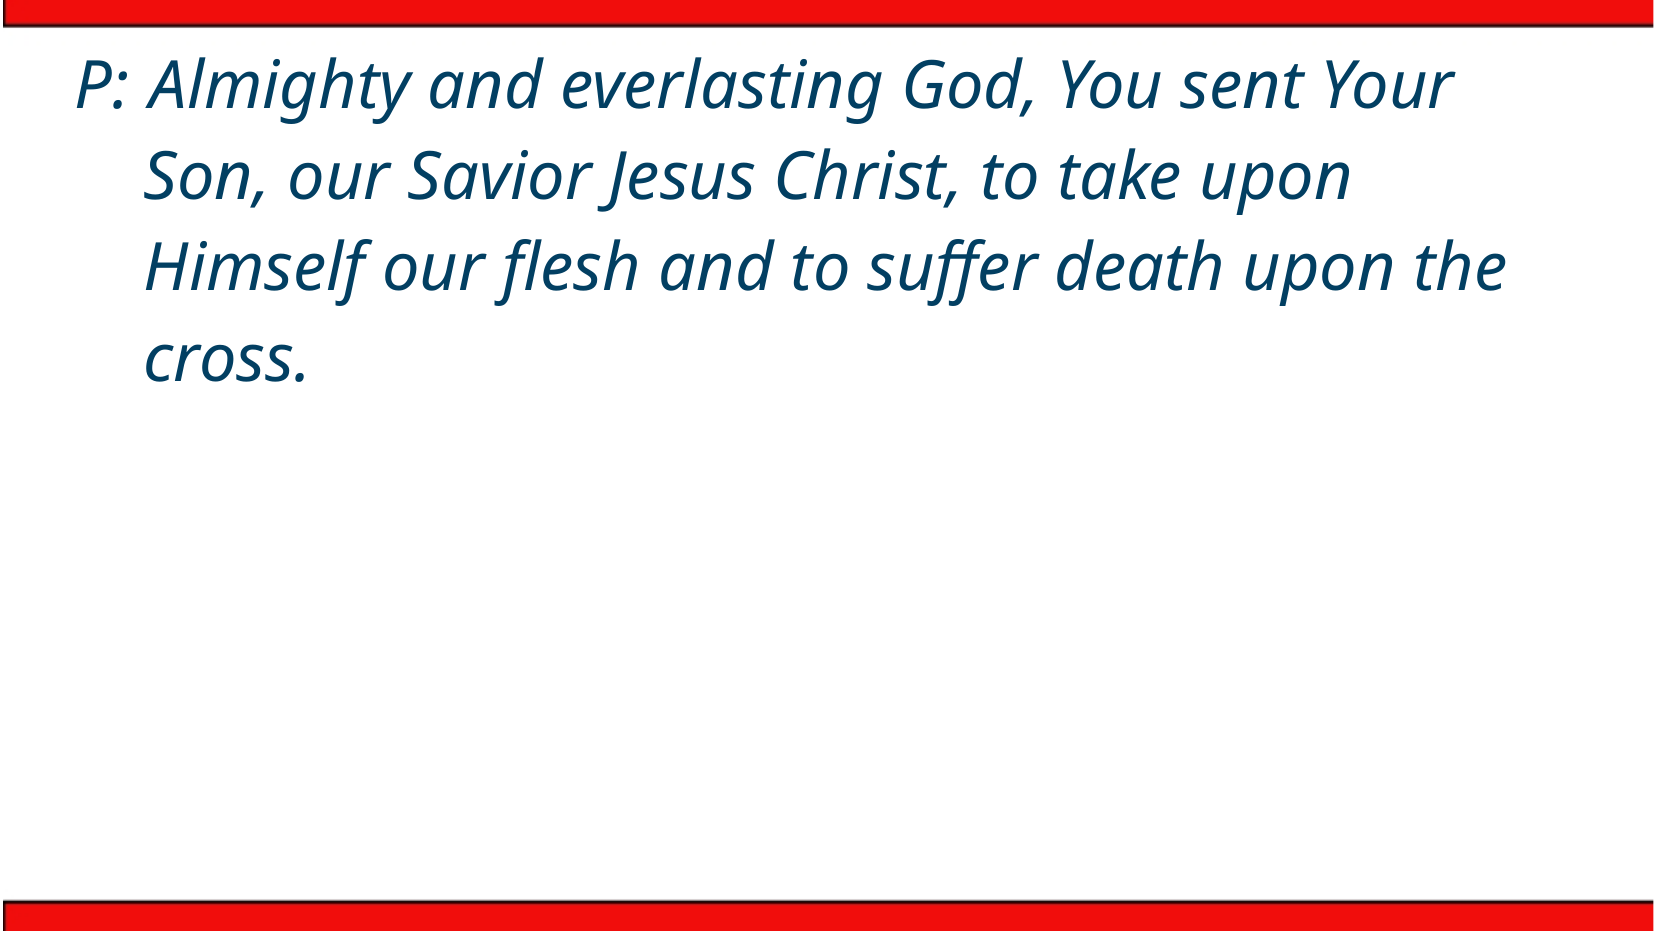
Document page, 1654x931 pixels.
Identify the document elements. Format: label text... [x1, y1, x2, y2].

picture [3, 0, 1654, 931]
text_box P: Almighty and everlasting God, You sent Your Son, our Savior Jesus Christ, to take upon Himself our flesh and to suffer death upon the cross. [60, 30, 1591, 400]
